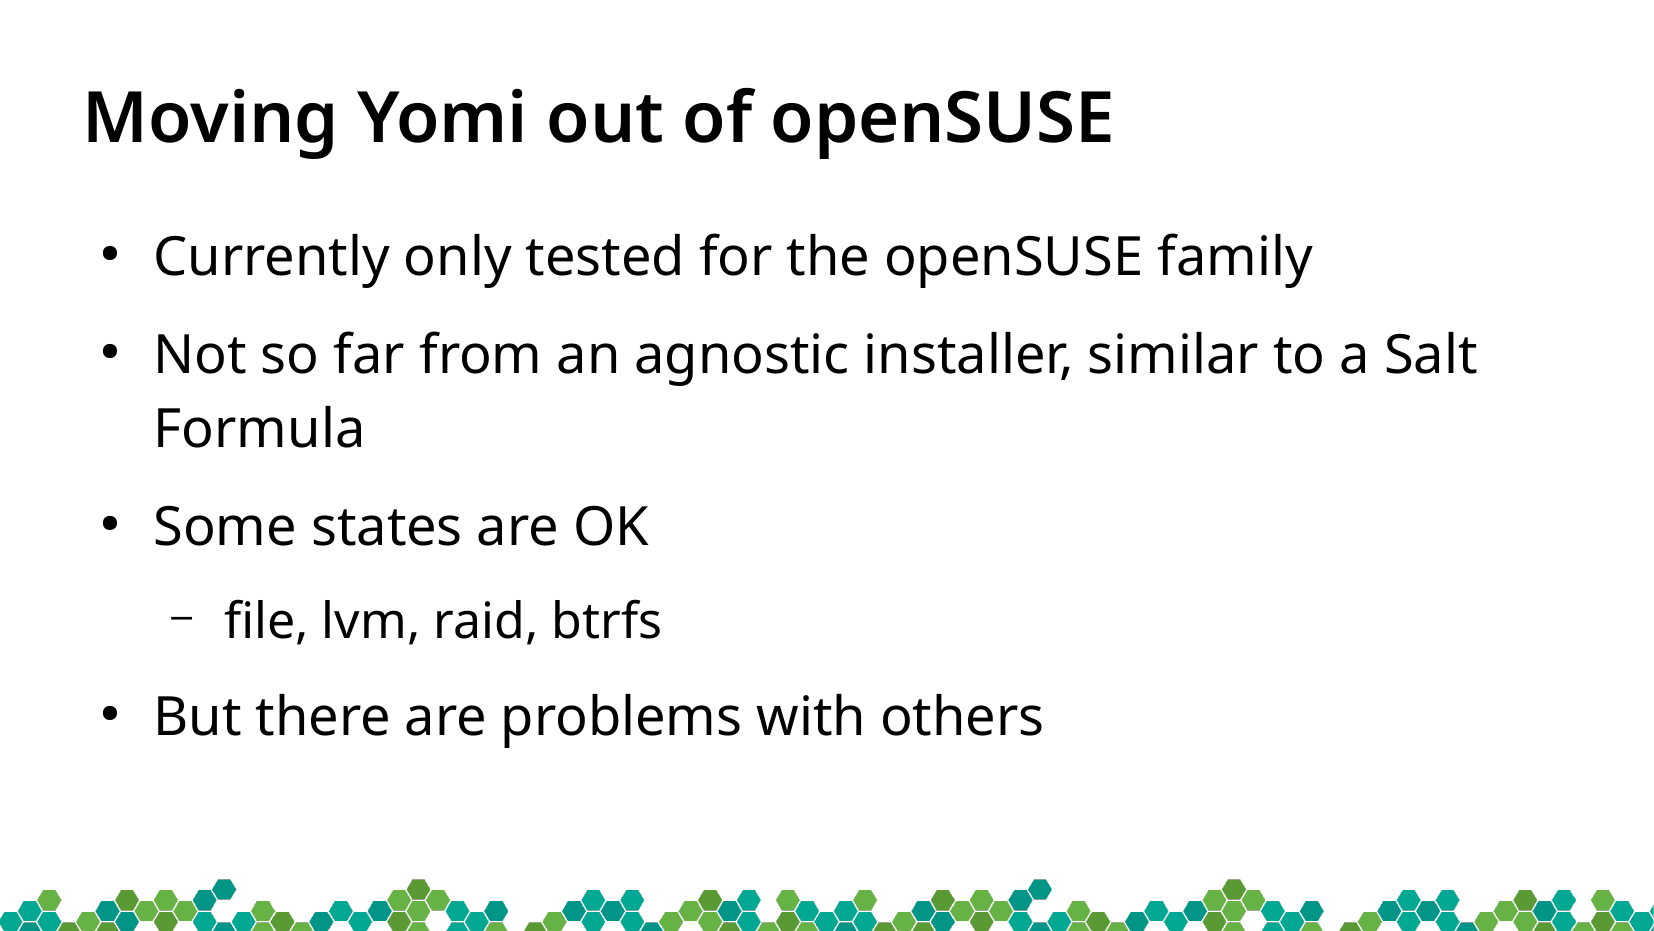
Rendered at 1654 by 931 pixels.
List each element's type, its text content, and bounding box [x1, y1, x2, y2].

title Moving Yomi out of openSUSE [82, 37, 1571, 193]
list Currently only tested for the openSUSE family Not so far from an agnostic installer, similar to a Salt Formula Some states are OK file, lvm, raid, btrfs But there are problems with others [82, 217, 1571, 758]
picture [0, 871, 1654, 931]
